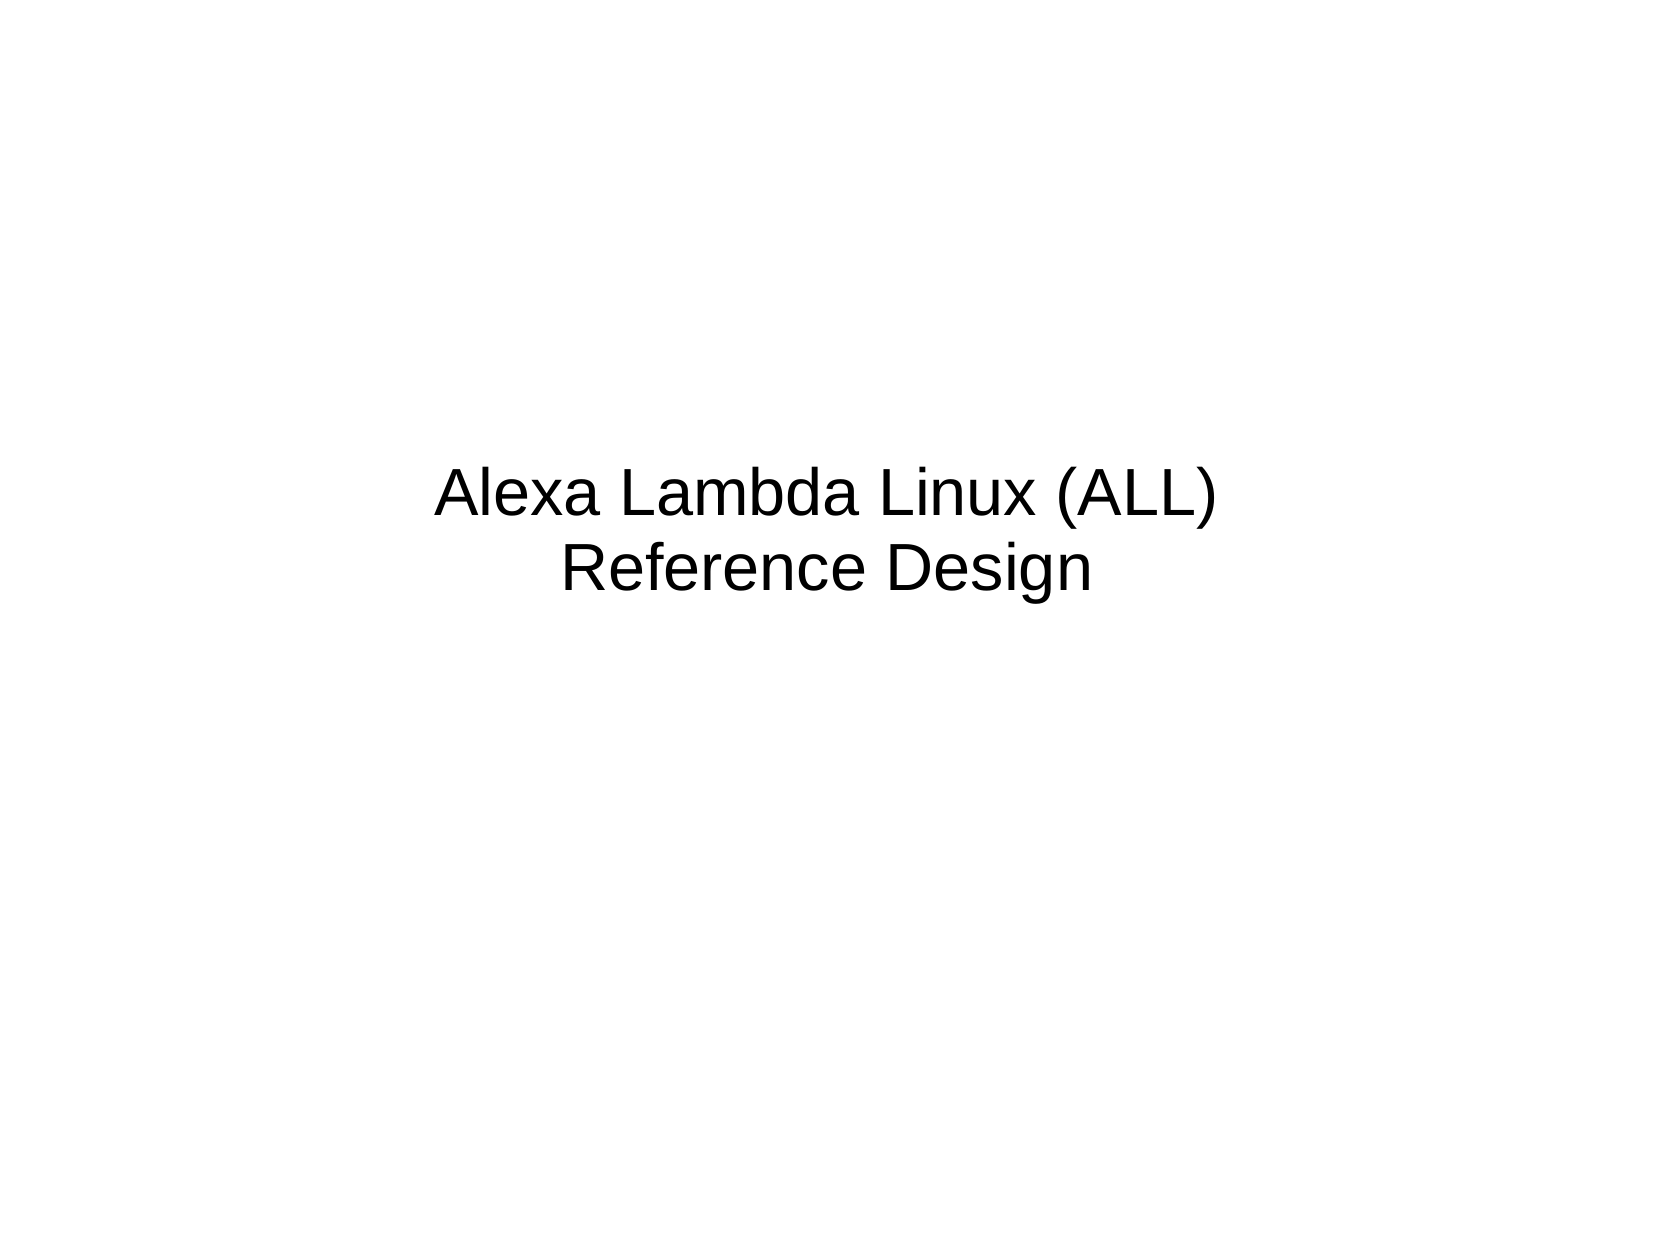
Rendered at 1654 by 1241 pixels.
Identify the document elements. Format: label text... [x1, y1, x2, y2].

subtitle Alexa Lambda Linux (ALL) Reference Design [82, 49, 1571, 1010]
